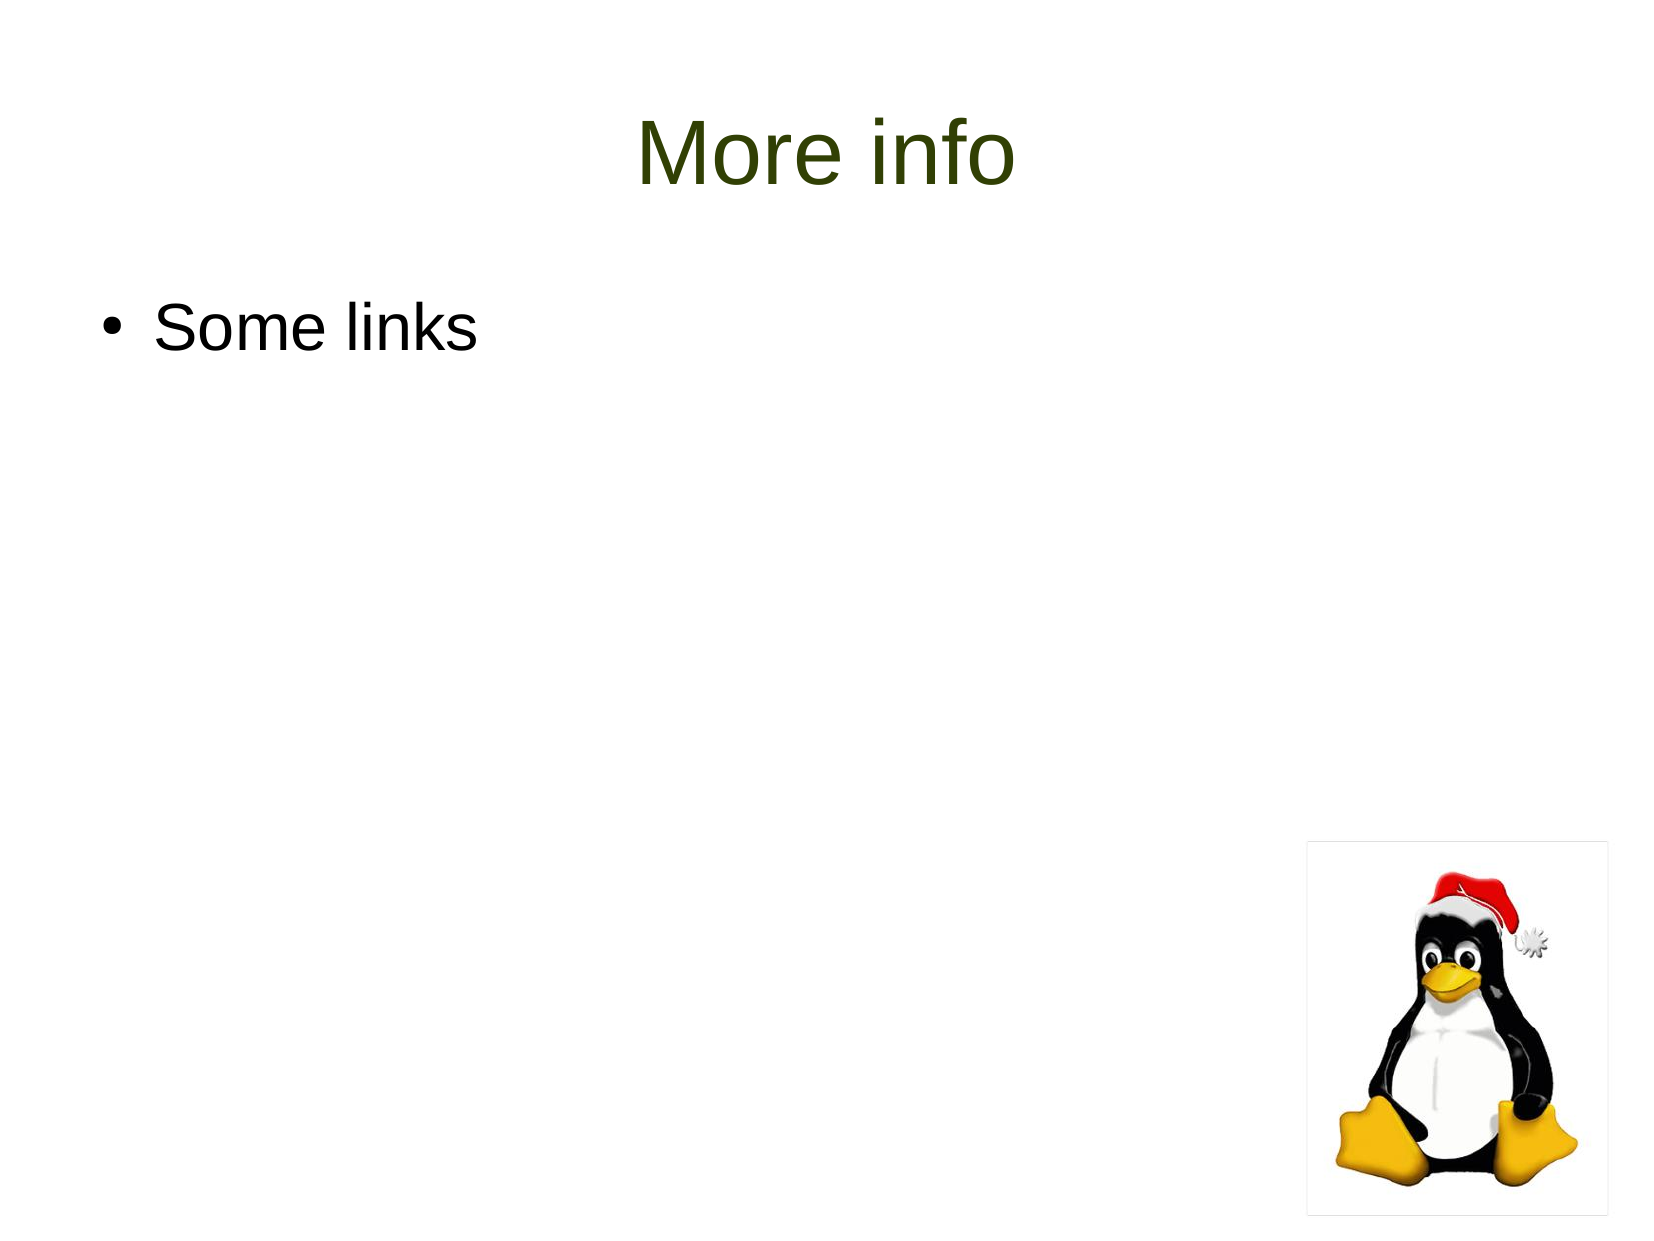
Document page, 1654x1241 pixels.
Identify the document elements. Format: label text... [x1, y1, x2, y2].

list Some links [82, 290, 1571, 1109]
title More info [82, 49, 1571, 257]
picture [1260, 831, 1654, 1225]
